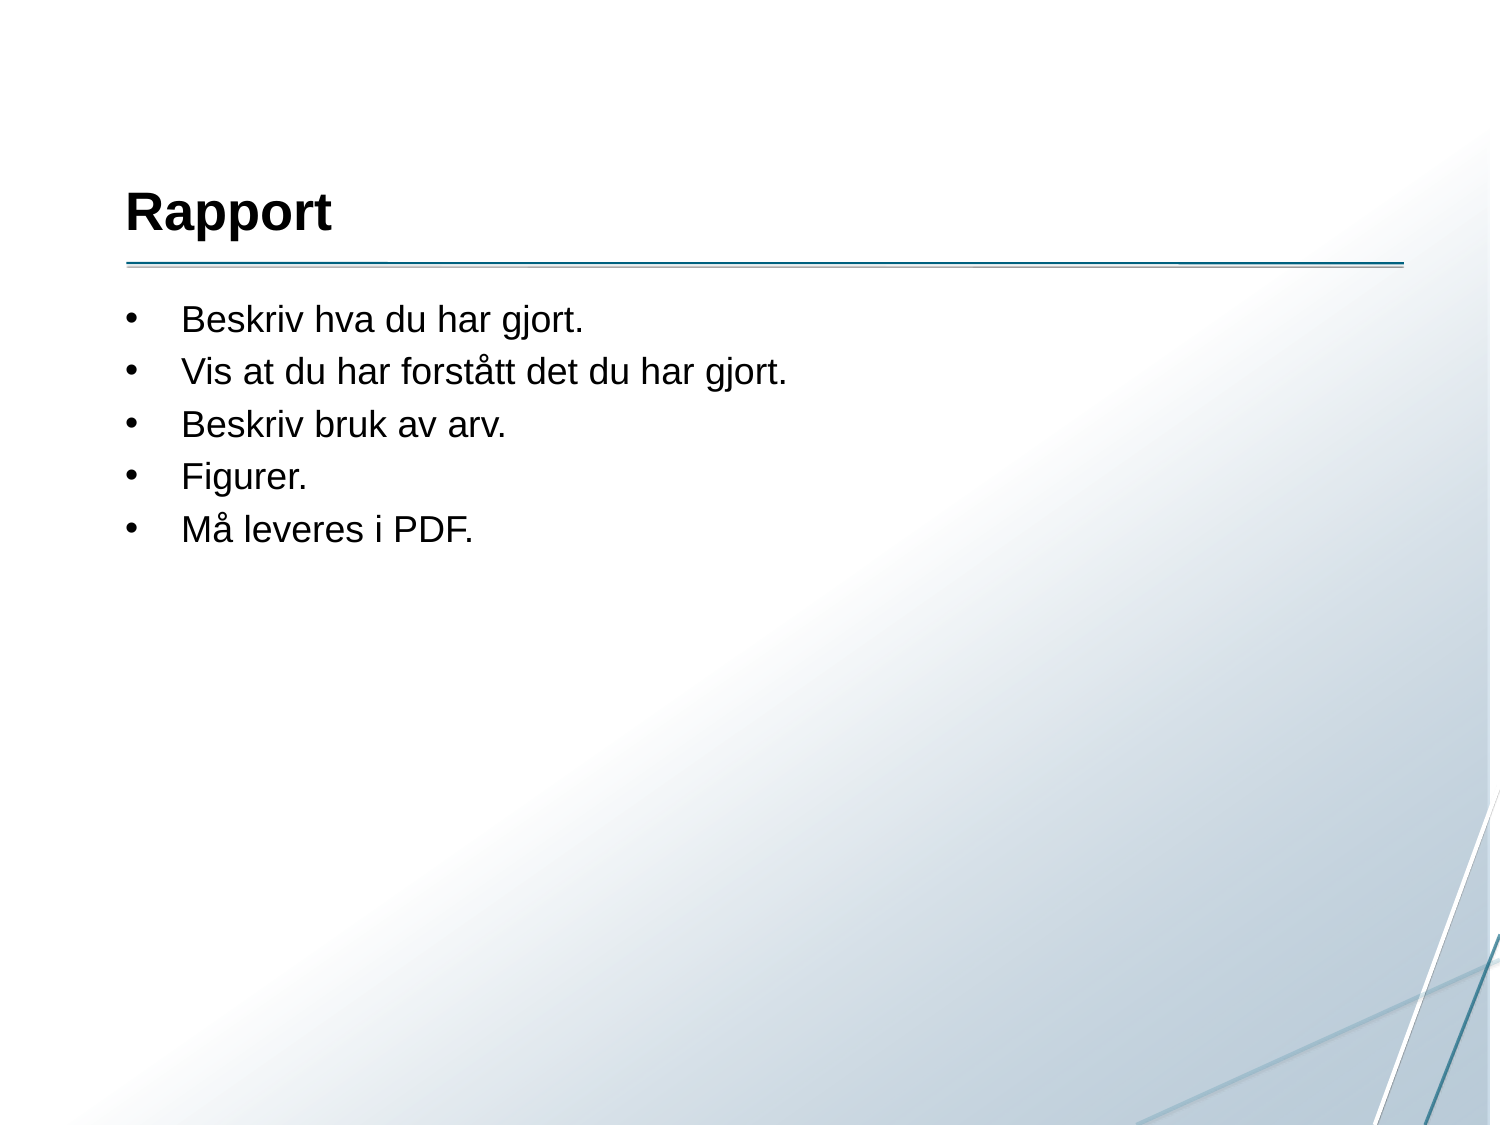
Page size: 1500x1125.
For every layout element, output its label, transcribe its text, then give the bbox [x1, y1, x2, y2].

title Rapport [109, 49, 1403, 249]
list Beskriv hva du har gjort. Vis at du har forstått det du har gjort. Beskriv bruk av arv. Figurer. Må leveres i PDF. [109, 287, 1404, 1005]
